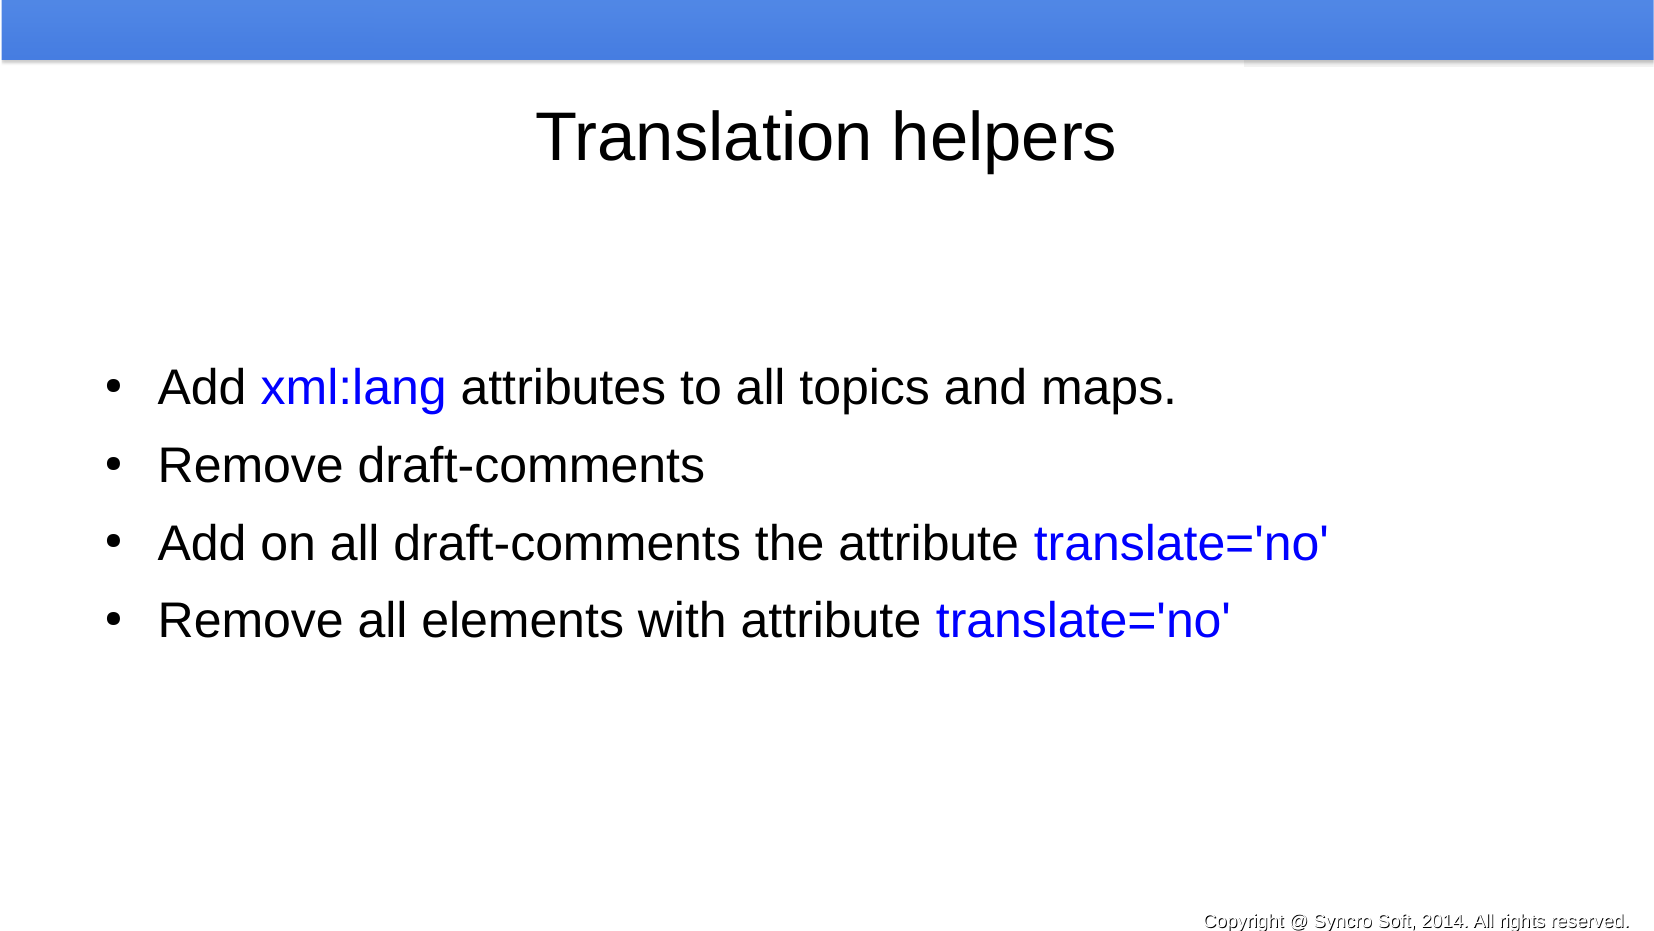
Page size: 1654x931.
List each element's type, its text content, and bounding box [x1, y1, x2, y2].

picture [1, 0, 1654, 67]
title Translation helpers [82, 59, 1571, 215]
list Add xml:lang attributes to all topics and maps. Remove draft-comments Add on all draft-comments the attribute translate='no' Remove all elements with attribute translate='no' [86, 281, 1576, 896]
